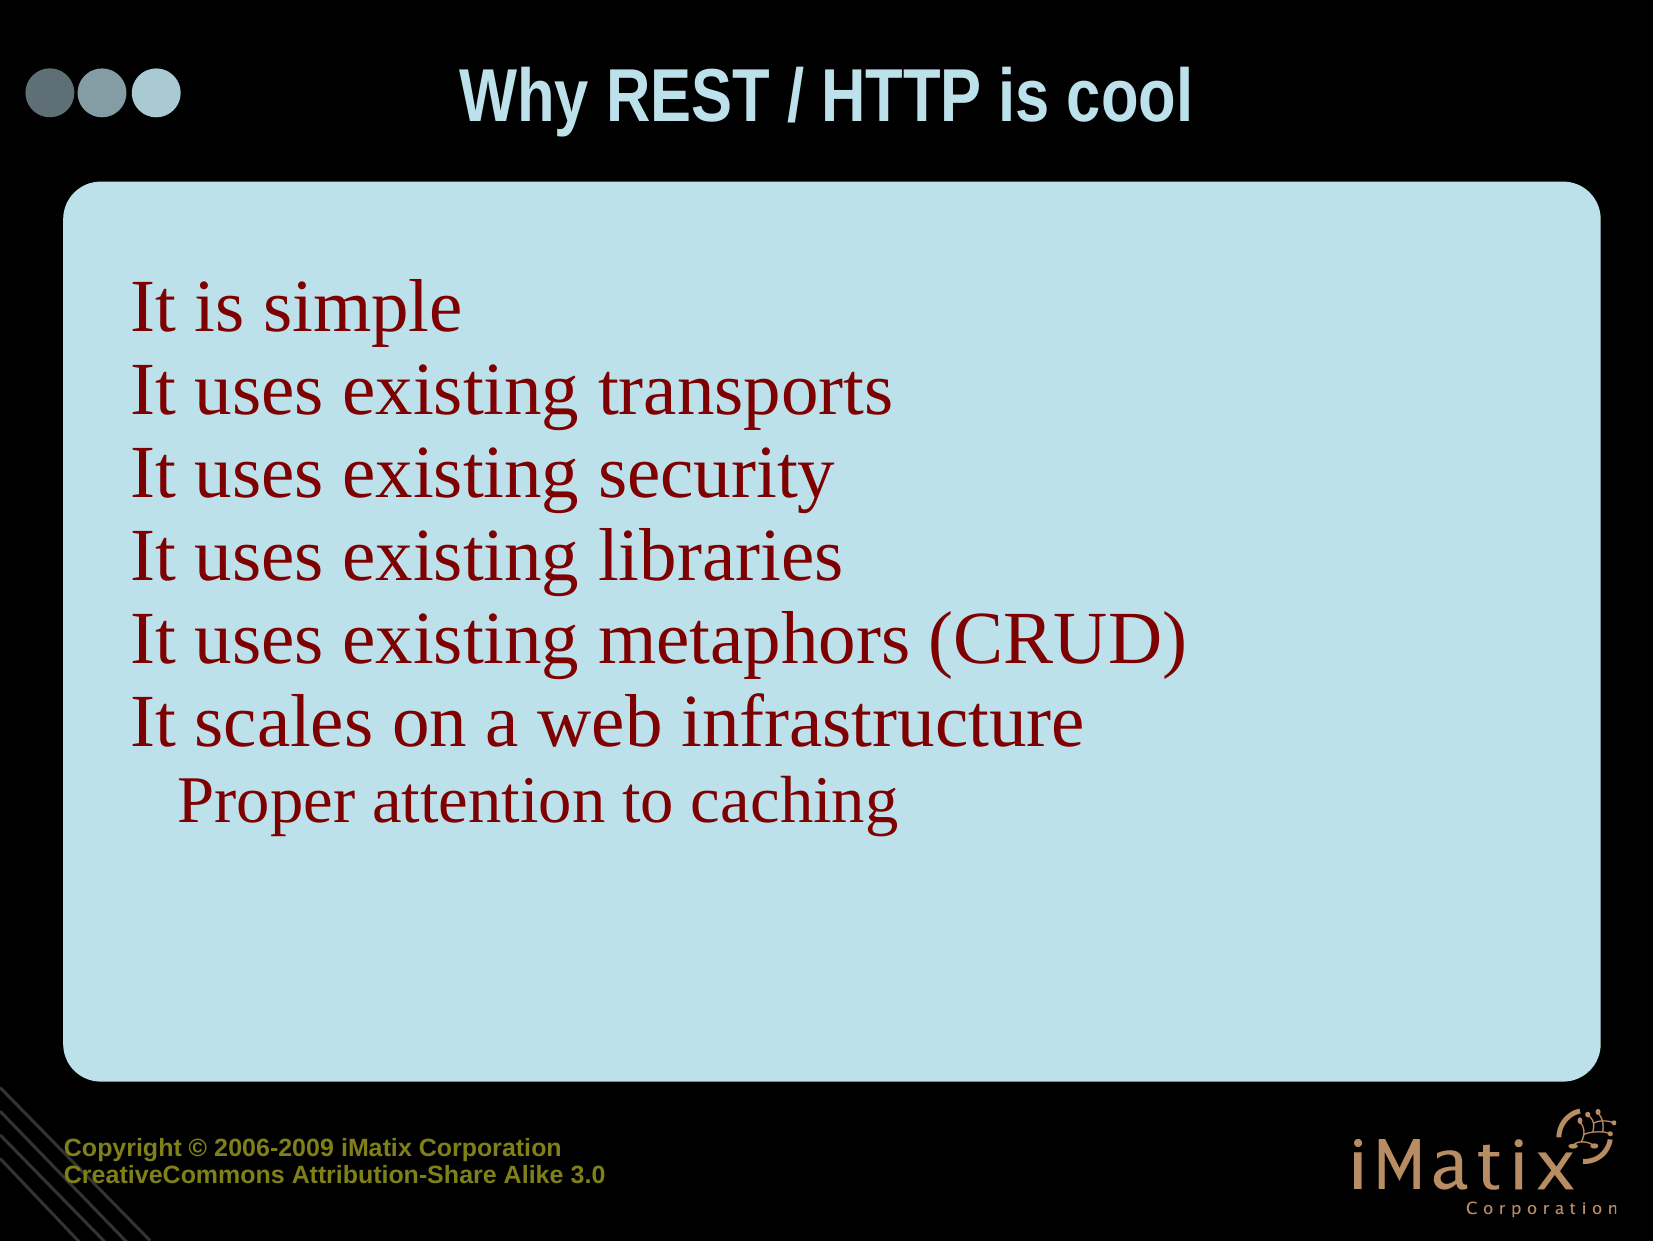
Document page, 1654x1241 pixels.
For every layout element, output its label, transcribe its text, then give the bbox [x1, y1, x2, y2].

title Why REST / HTTP is cool [0, 0, 1653, 188]
list It is simple It uses existing transports It uses existing security It uses existing libraries It uses existing metaphors (CRUD) It scales on a web infrastructure Proper attention to caching [118, 264, 1509, 1010]
picture [1354, 1108, 1617, 1219]
